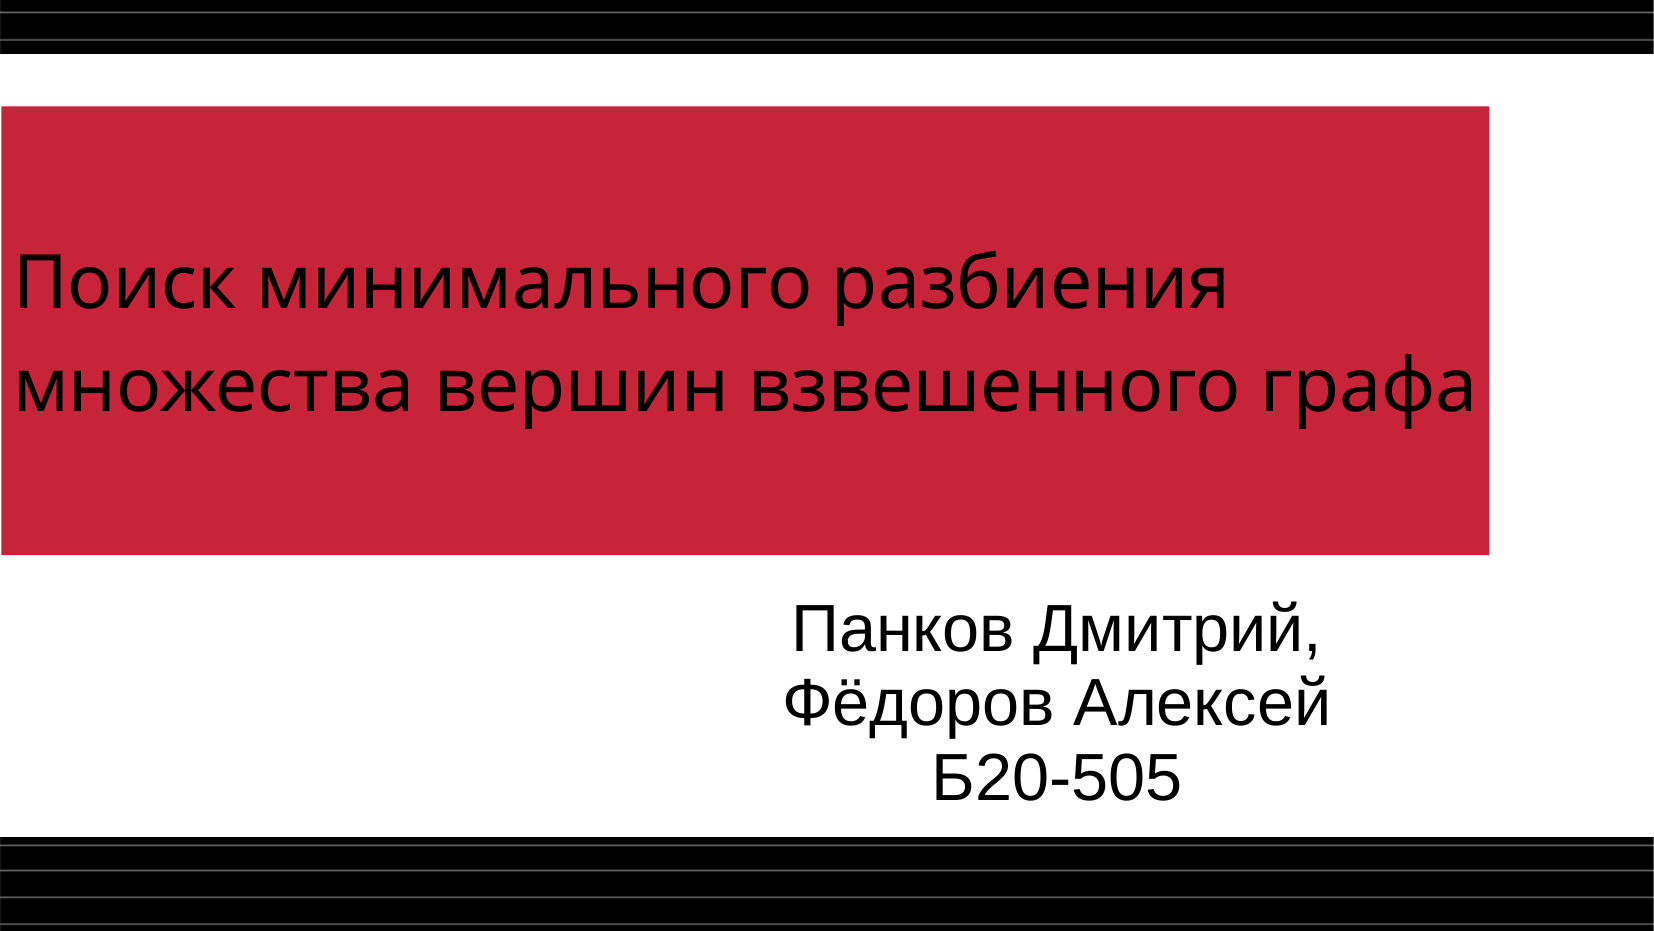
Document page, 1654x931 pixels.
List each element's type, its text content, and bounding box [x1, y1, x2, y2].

subtitle Панков Дмитрий, Фёдоров Алексей Б20-505 [625, 590, 1489, 815]
picture [0, 837, 1654, 931]
picture [0, 0, 1654, 54]
title Поиск минимального разбиения множества вершин взвешенного графа [1, 106, 1490, 556]
